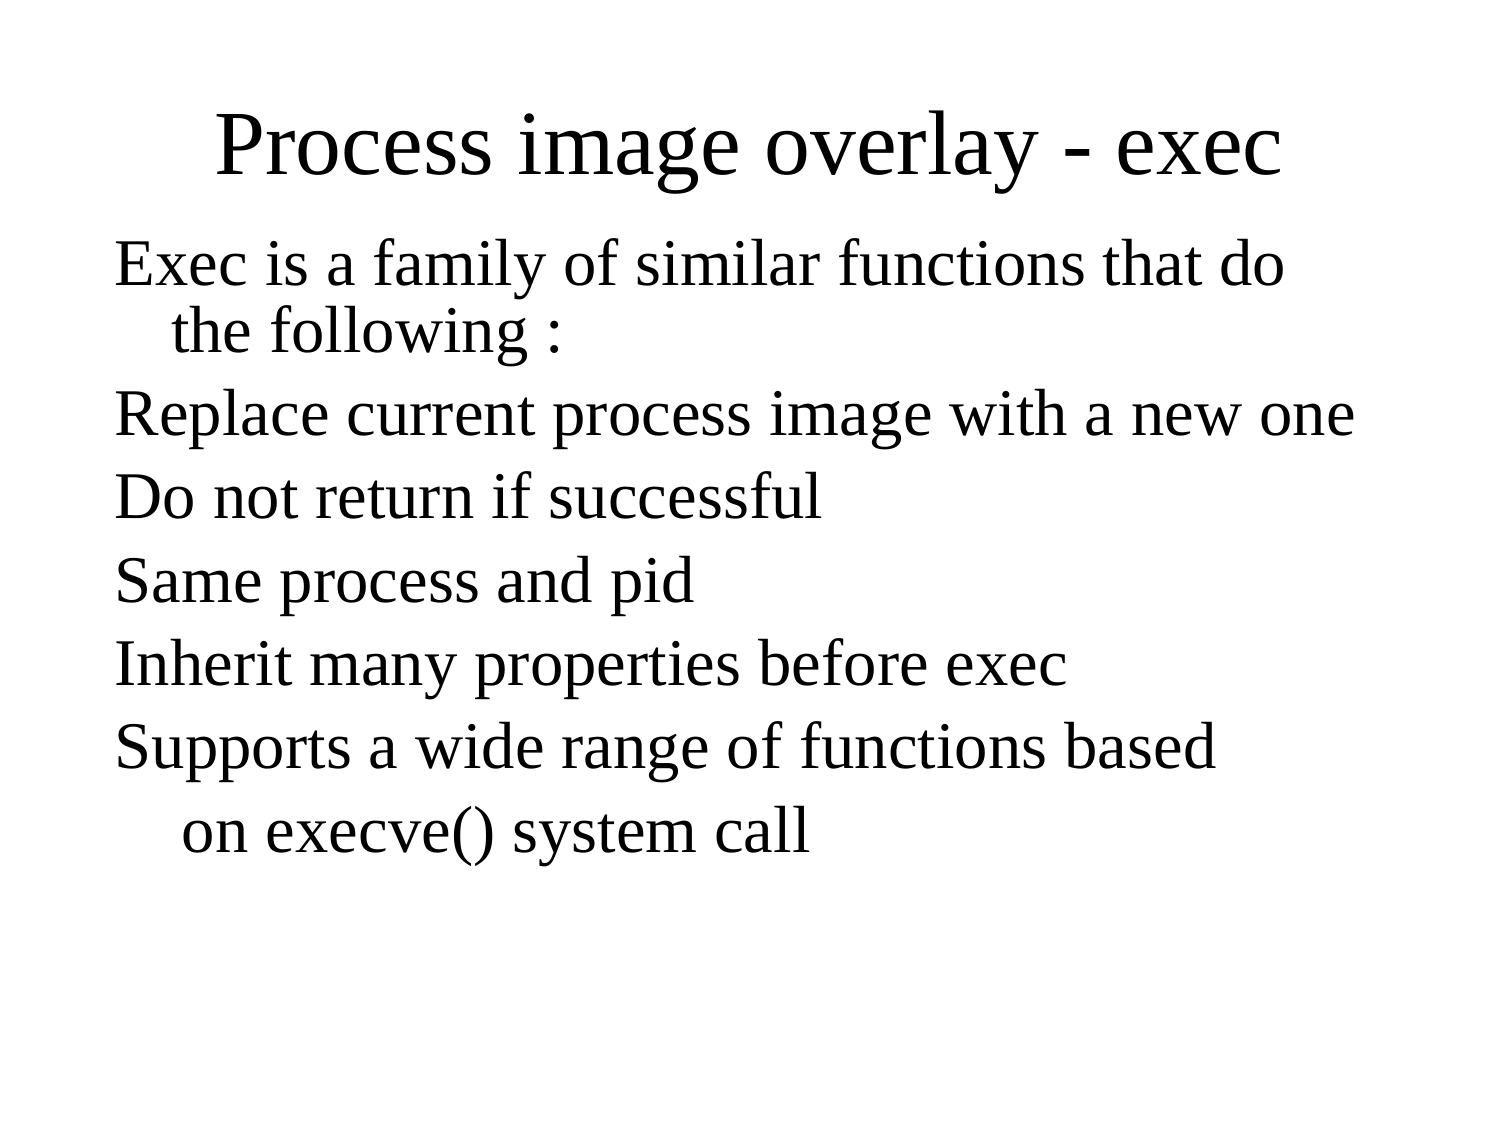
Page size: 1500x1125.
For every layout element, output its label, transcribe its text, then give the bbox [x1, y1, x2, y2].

list Exec is a family of similar functions that do the following : Replace current process image with a new one Do not return if successful Same process and pid Inherit many properties before exec Supports a wide range of functions based on execve() system call [99, 224, 1375, 1125]
title Process image overlay - exec [112, 26, 1388, 262]
